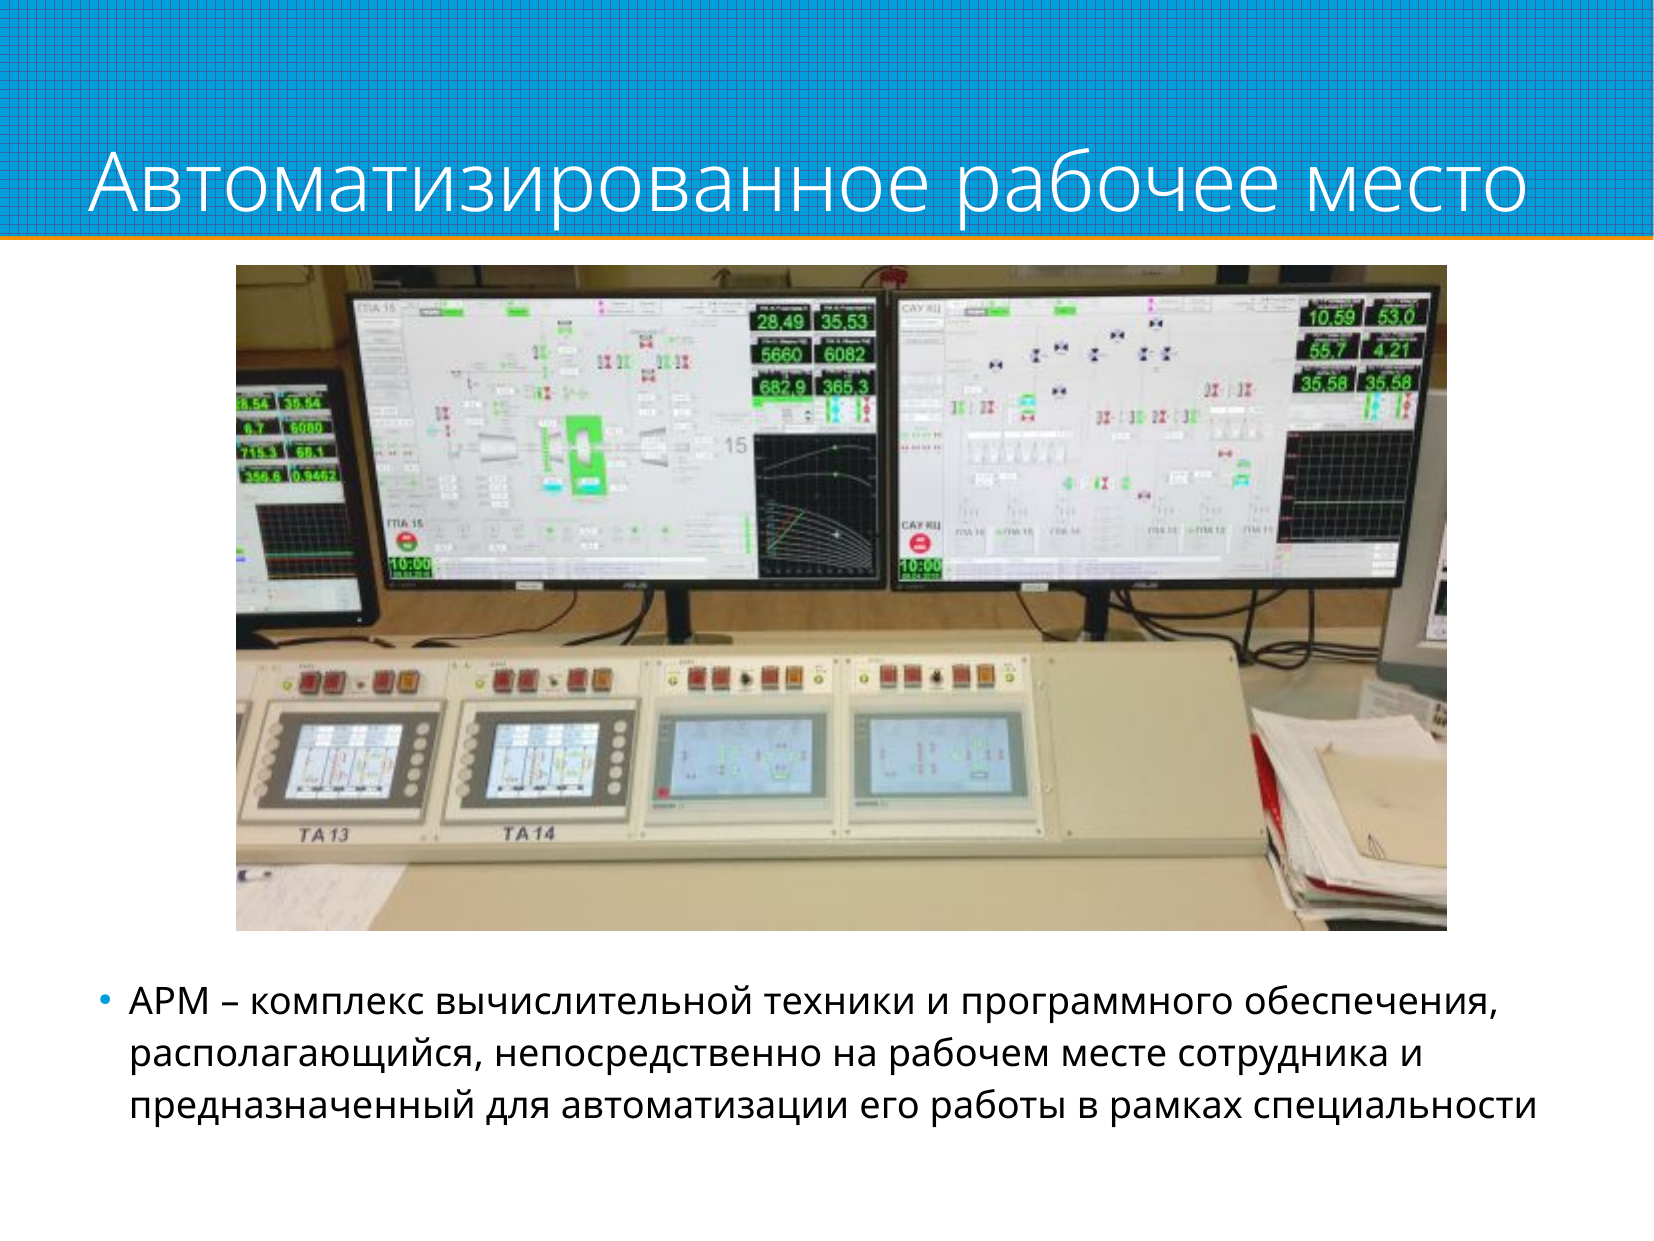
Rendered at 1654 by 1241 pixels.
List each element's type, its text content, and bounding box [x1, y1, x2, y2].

picture [236, 265, 1447, 931]
list АРМ – комплекс вычислительной техники и программного обеспечения, располагающийся, непосредственно на рабочем месте сотрудника и предназначенный для автоматизации его работы в рамках специальности [88, 974, 1565, 1182]
title Автоматизированное рабочее место [88, 19, 1565, 237]
